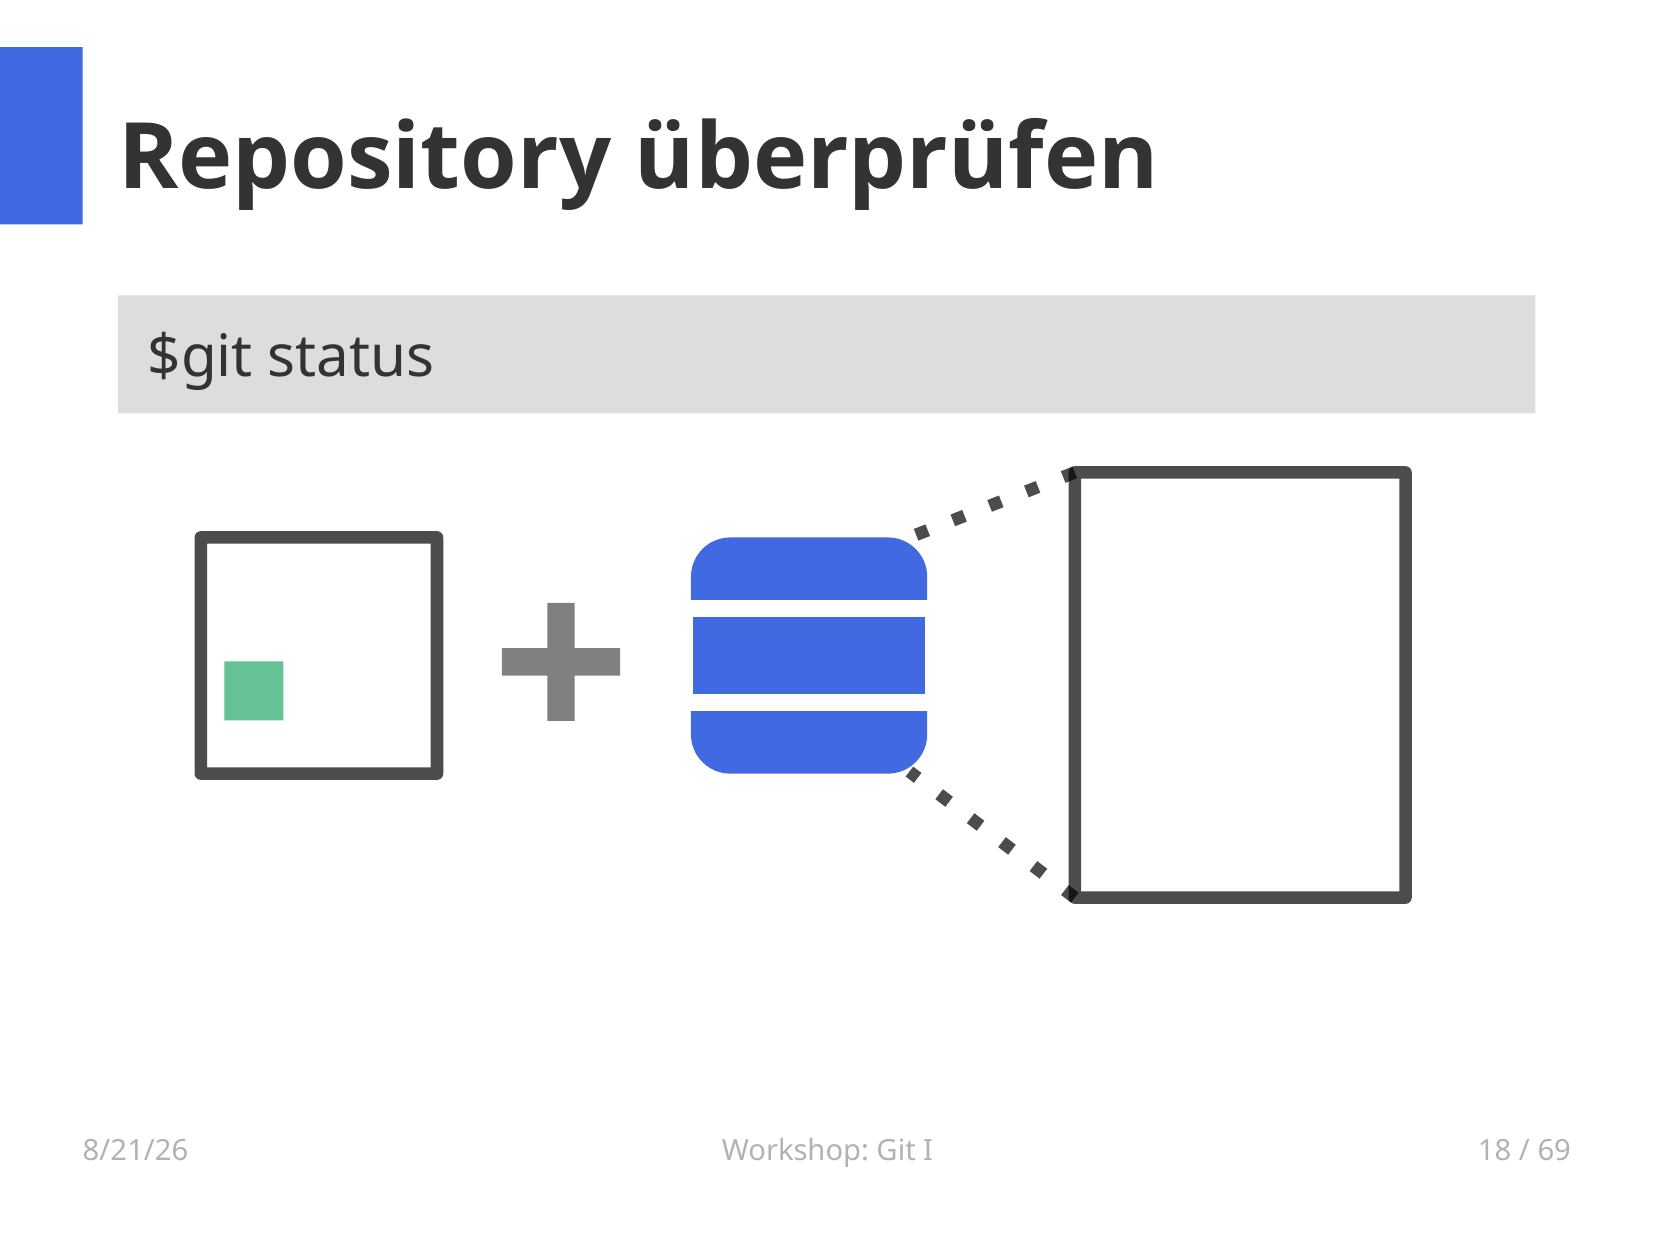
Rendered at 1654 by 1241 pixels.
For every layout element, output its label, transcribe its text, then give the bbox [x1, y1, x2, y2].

title Repository überprüfen [118, 49, 1571, 257]
text_box [224, 661, 284, 721]
list $git status [118, 295, 1536, 414]
text_box [685, 537, 934, 774]
text_box [501, 602, 621, 721]
